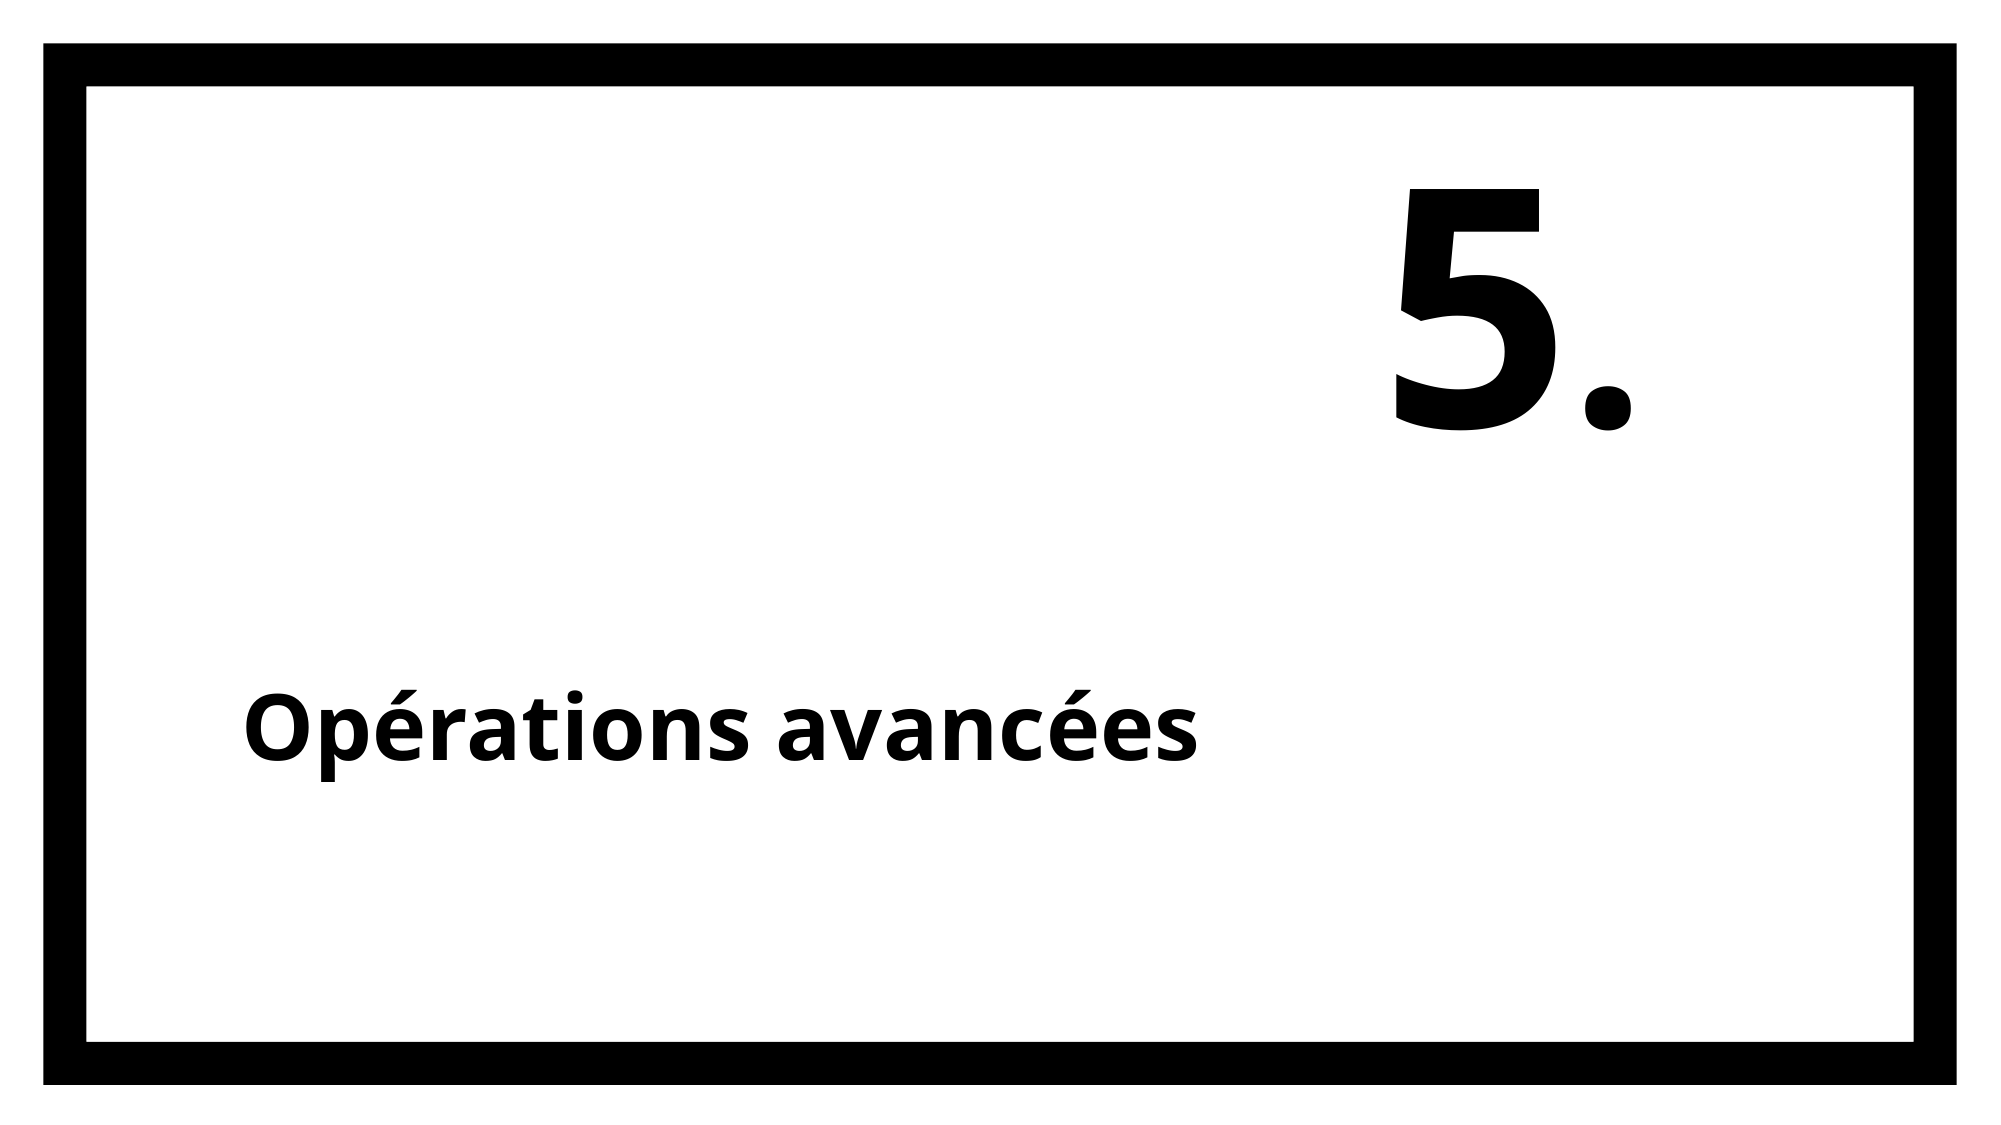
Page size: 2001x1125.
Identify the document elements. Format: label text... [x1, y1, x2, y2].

text_box Opérations avancées [221, 546, 1512, 801]
text_box 5. [1360, 73, 1849, 497]
